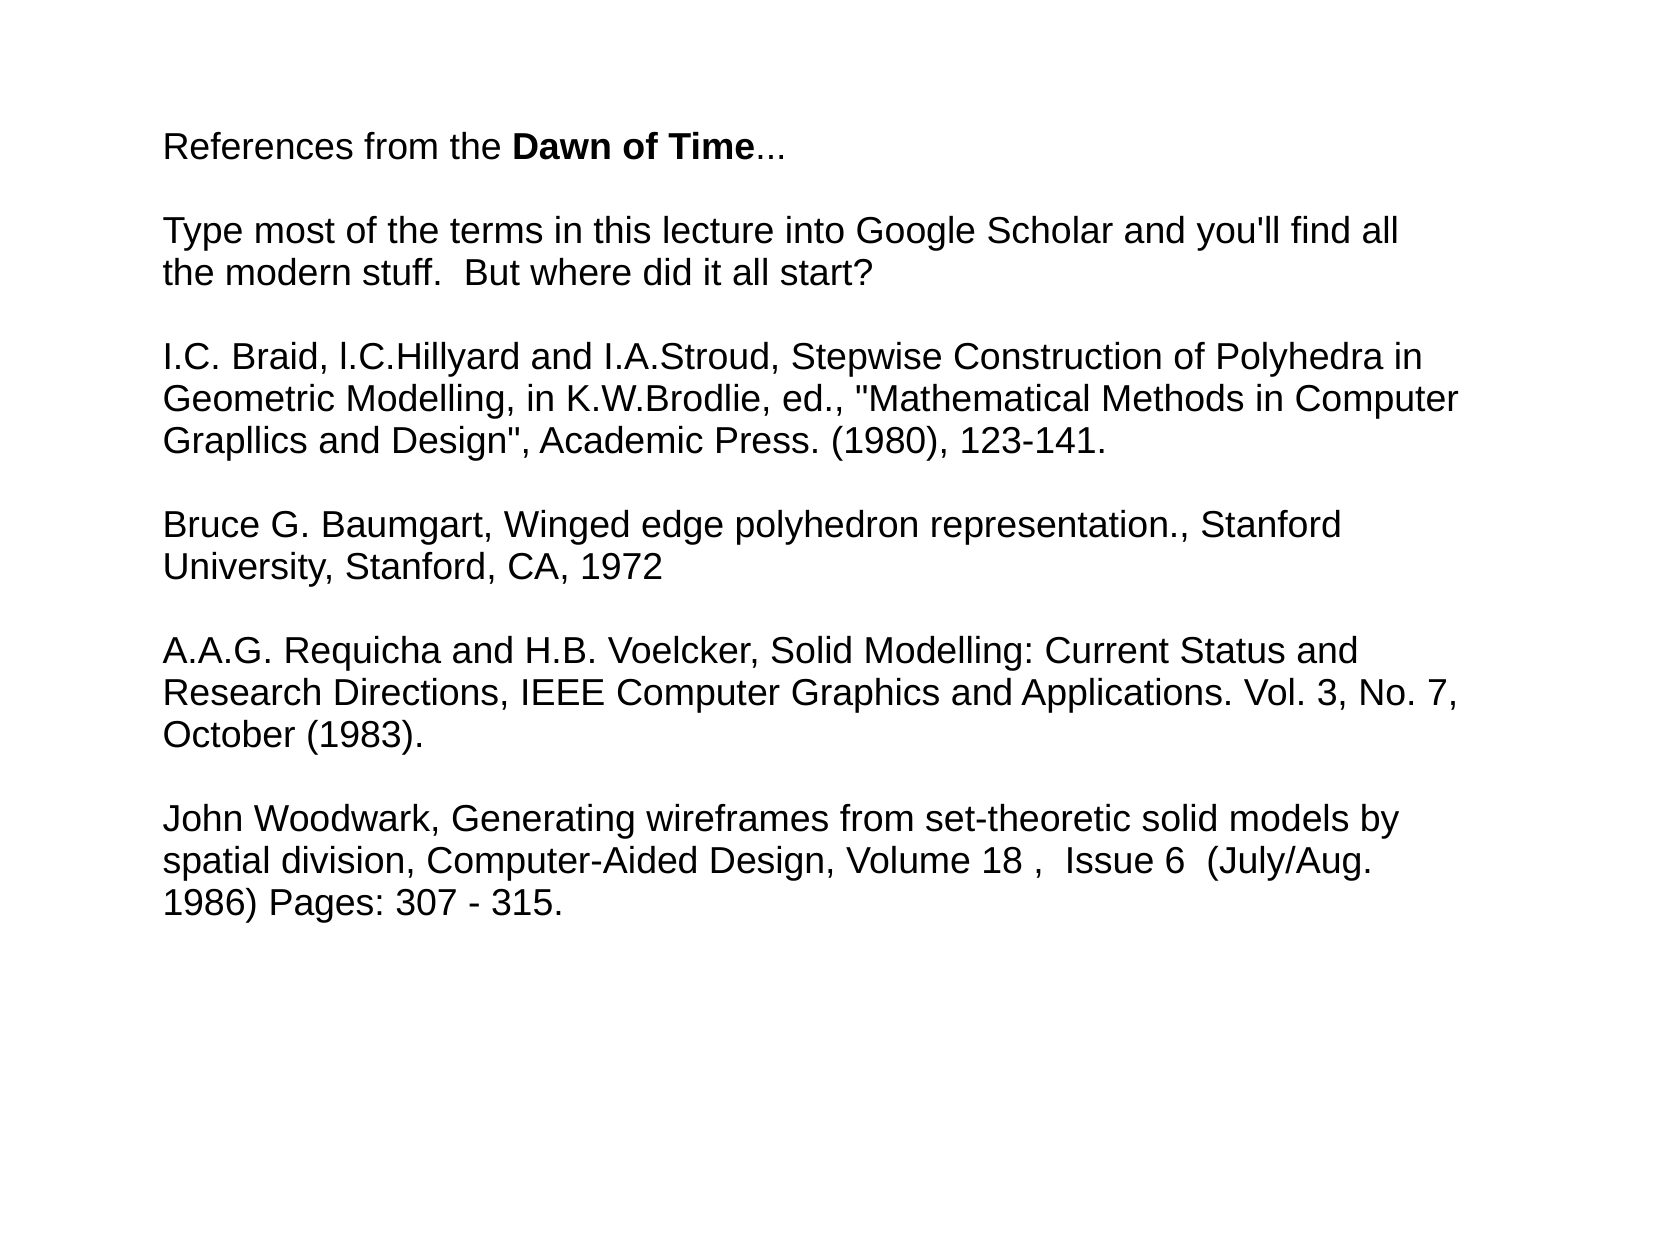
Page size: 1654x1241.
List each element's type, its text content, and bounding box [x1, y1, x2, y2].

text_box [561, 324, 591, 401]
text_box References from the Dawn of Time... Type most of the terms in this lecture into Google Scholar and you'll find all the modern stuff. But where did it all start? I.C. Braid, l.C.Hillyard and I.A.Stroud, Stepwise Construction of Polyhedra in Geometric Modelling, in K.W.Brodlie, ed., "Mathematical Methods in Computer Grapllics and Design", Academic Press. (1980), 123-141. Bruce G. Baumgart, Winged edge polyhedron representation., Stanford University, Stanford, CA, 1972 A.A.G. Requicha and H.B. Voelcker, Solid Modelling: Current Status and Research Directions, IEEE Computer Graphics and Applications. Vol. 3, No. 7, October (1983). John Woodwark, Generating wireframes from set-theoretic solid models by spatial division, Computer-Aided Design, Volume 18 , Issue 6 (July/Aug. 1986) Pages: 307 - 315. [147, 118, 1477, 1111]
